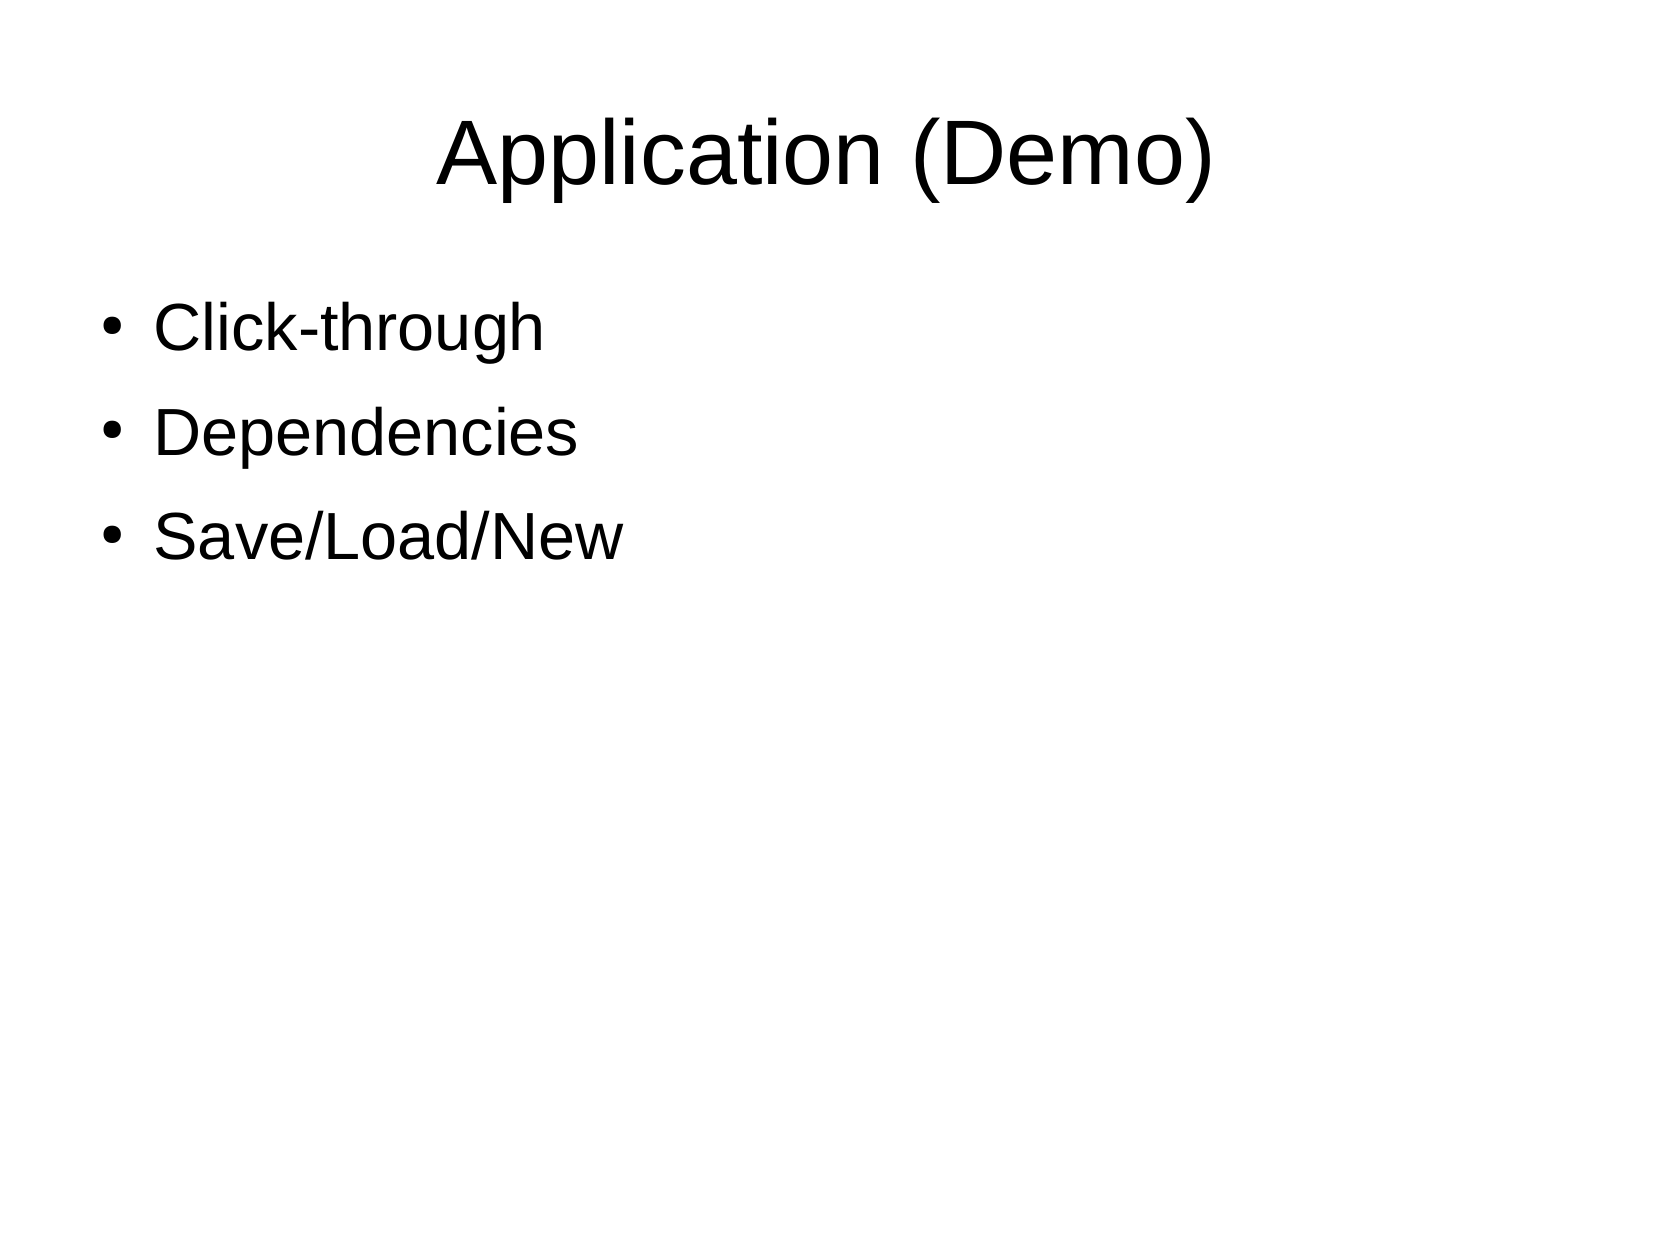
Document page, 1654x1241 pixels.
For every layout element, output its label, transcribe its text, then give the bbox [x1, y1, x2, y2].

title Application (Demo) [82, 49, 1571, 257]
list Click-through Dependencies Save/Load/New [82, 290, 1538, 1010]
